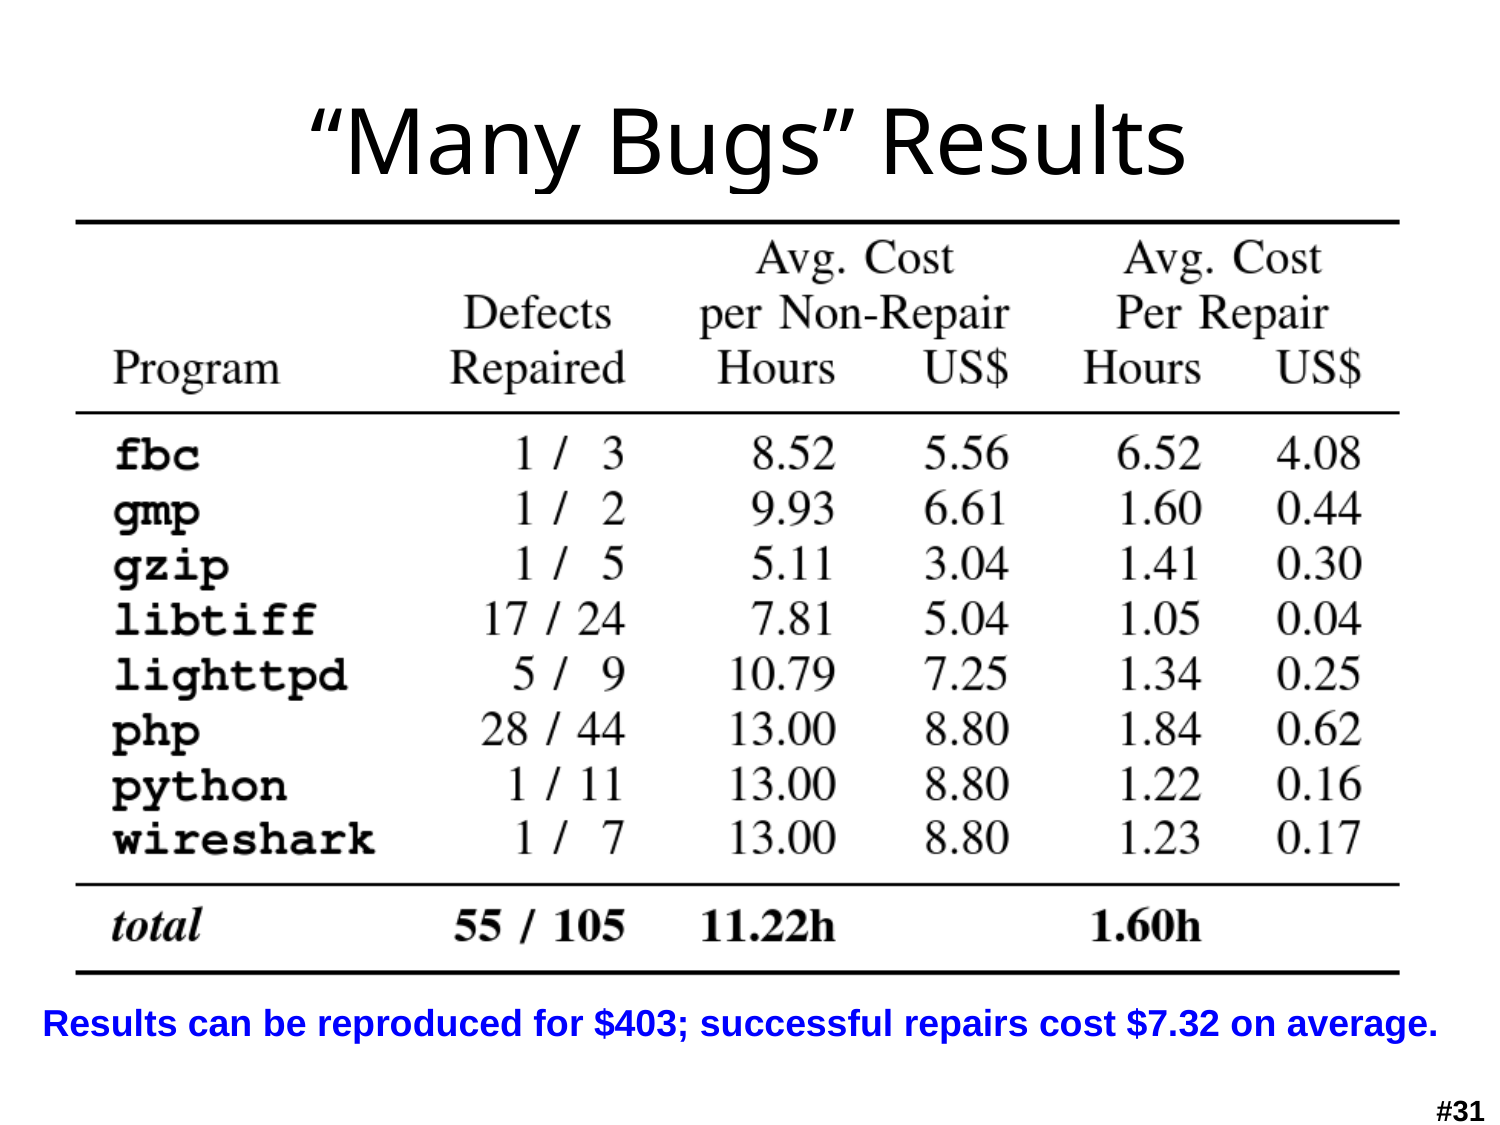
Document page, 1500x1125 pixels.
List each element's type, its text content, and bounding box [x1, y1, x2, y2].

text_box Results can be reproduced for $403; successful repairs cost $7.32 on average. [27, 994, 1458, 1052]
picture [36, 194, 1426, 994]
title “Many Bugs” Results [24, 45, 1476, 233]
